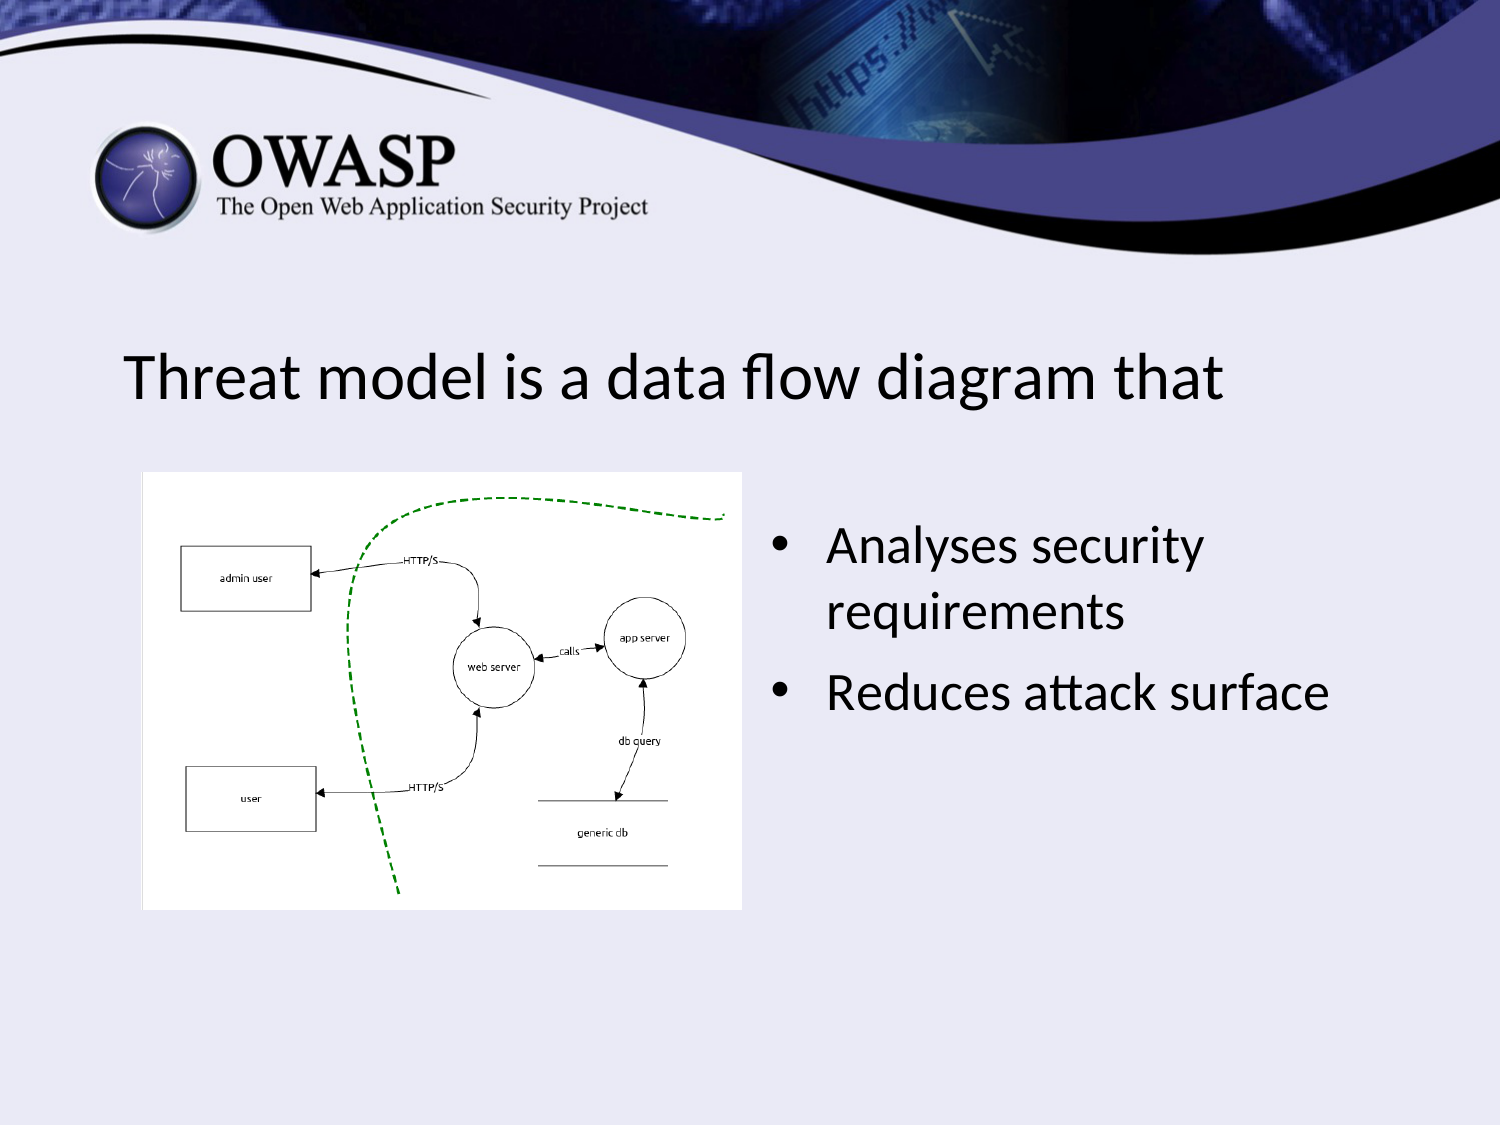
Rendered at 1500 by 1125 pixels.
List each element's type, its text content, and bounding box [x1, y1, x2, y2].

list [75, 262, 734, 638]
picture [0, 0, 1500, 1125]
list Threat model is a data flow diagram that [108, 324, 1406, 426]
list Analyses security requirements Reduces attack surface [755, 502, 1359, 863]
